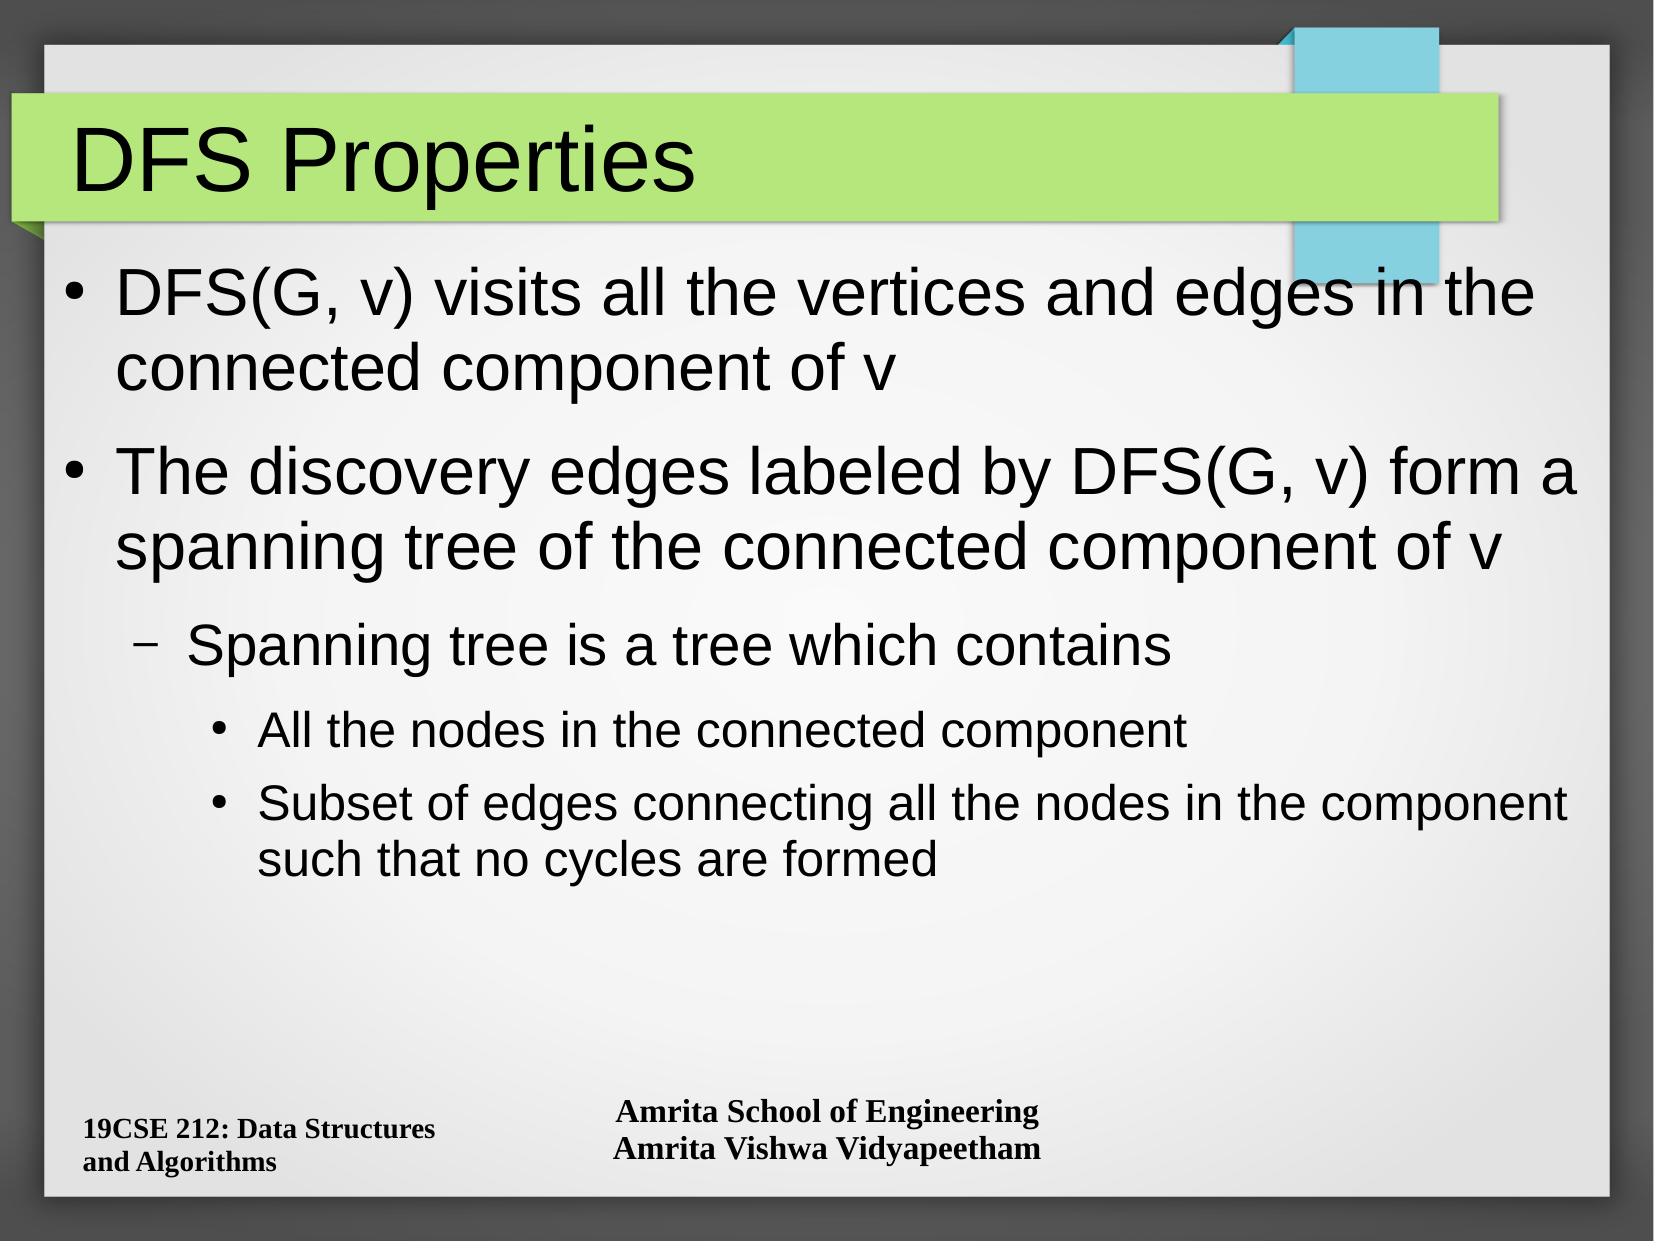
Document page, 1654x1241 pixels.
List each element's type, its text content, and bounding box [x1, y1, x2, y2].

title DFS Properties [70, 106, 1229, 213]
list DFS(G, v) visits all the vertices and edges in the connected component of v The discovery edges labeled by DFS(G, v) form a spanning tree of the connected component of v Spanning tree is a tree which contains All the nodes in the connected component Subset of edges connecting all the nodes in the component such that no cycles are formed [45, 255, 1591, 975]
picture [0, 0, 1654, 1241]
